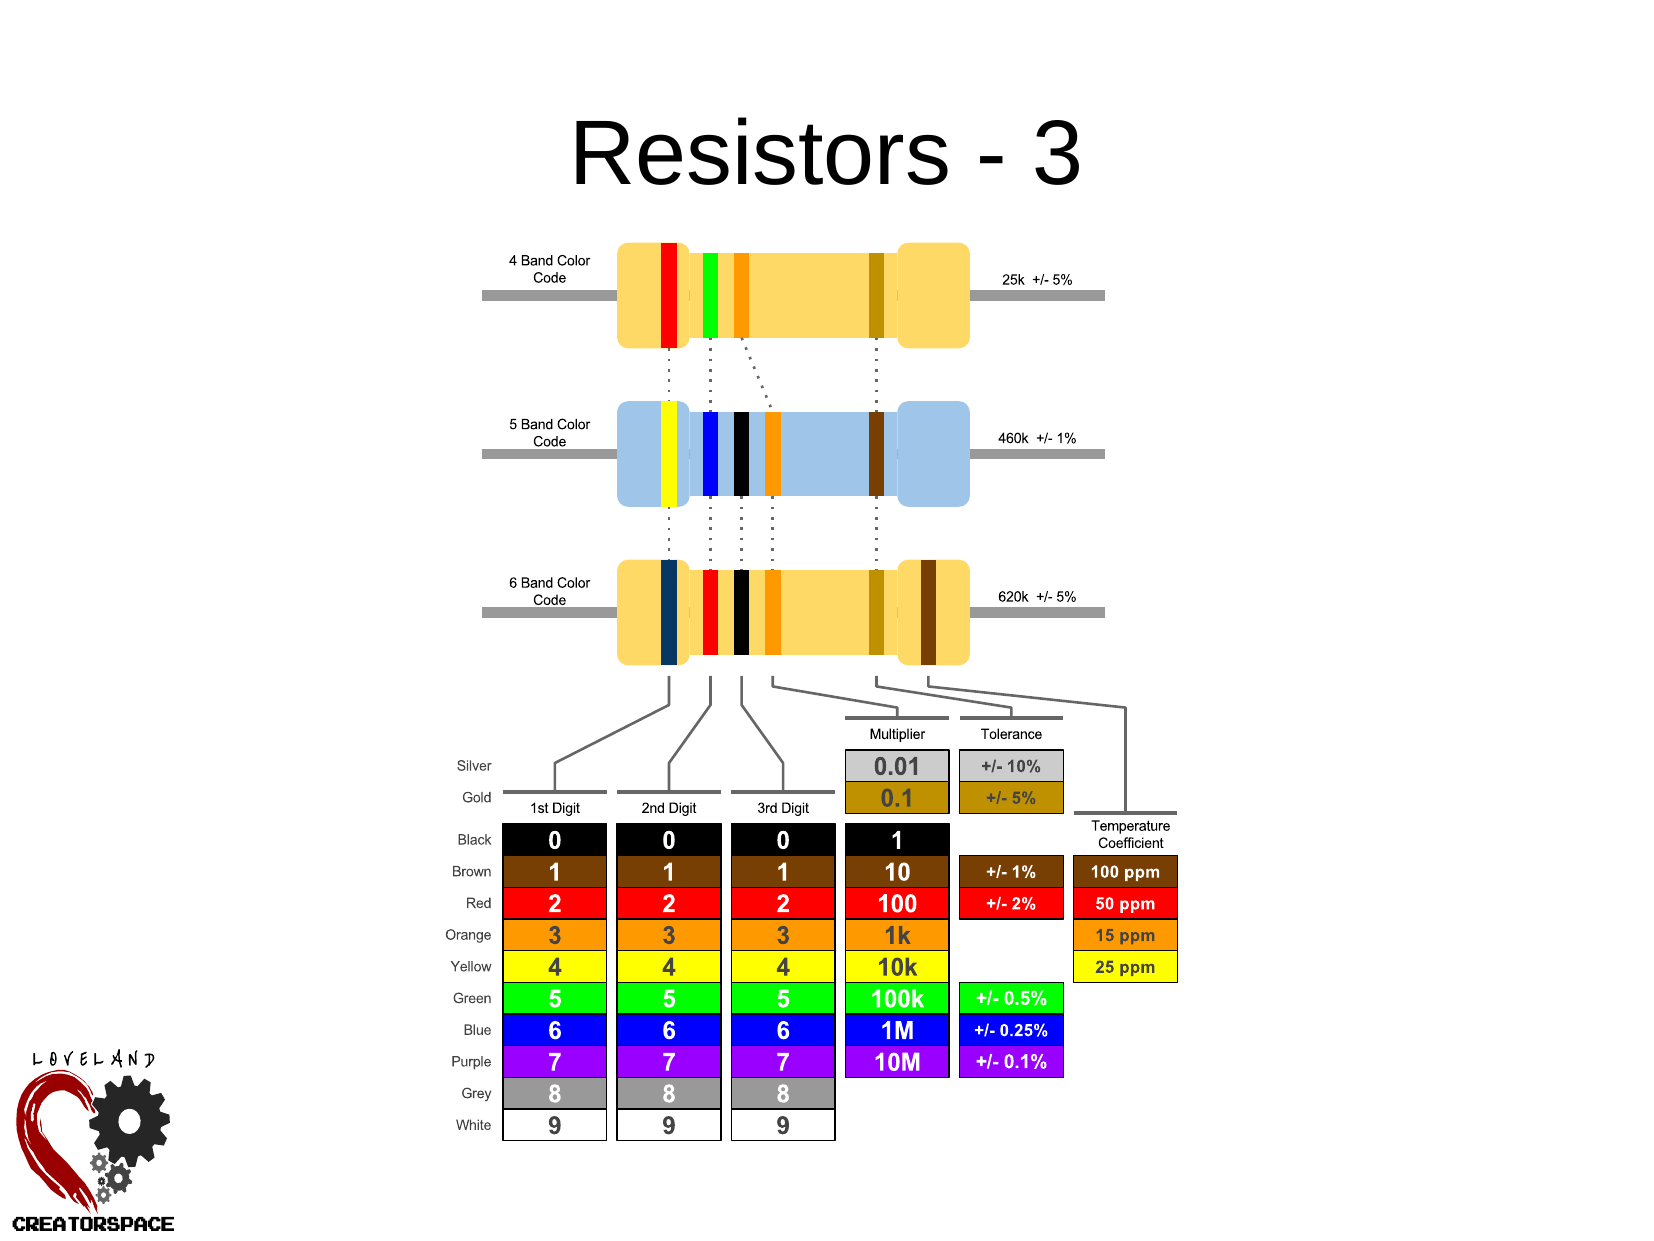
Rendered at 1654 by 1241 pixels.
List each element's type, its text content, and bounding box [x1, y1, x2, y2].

picture [232, 157, 1355, 1208]
title Resistors - 3 [82, 49, 1571, 257]
